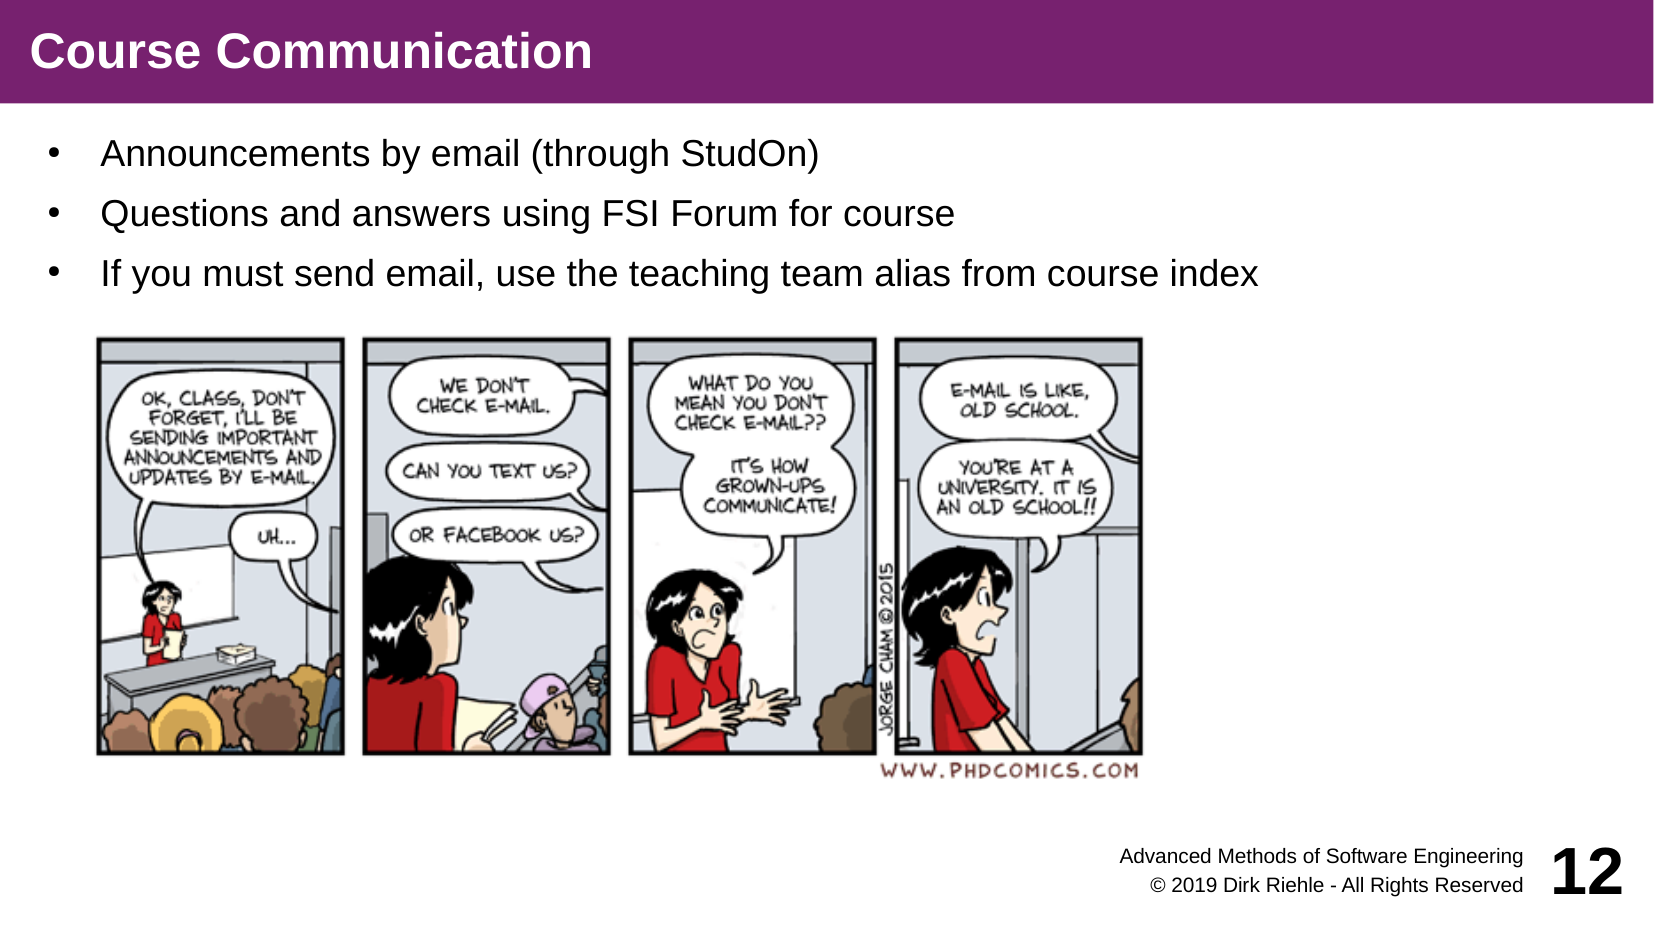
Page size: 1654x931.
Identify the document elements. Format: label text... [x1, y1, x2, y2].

picture [88, 324, 1152, 786]
title Course Communication [0, 0, 1654, 104]
list Announcements by email (through StudOn) Questions and answers using FSI Forum for course If you must send email, use the teaching team alias from course index [29, 132, 1625, 813]
